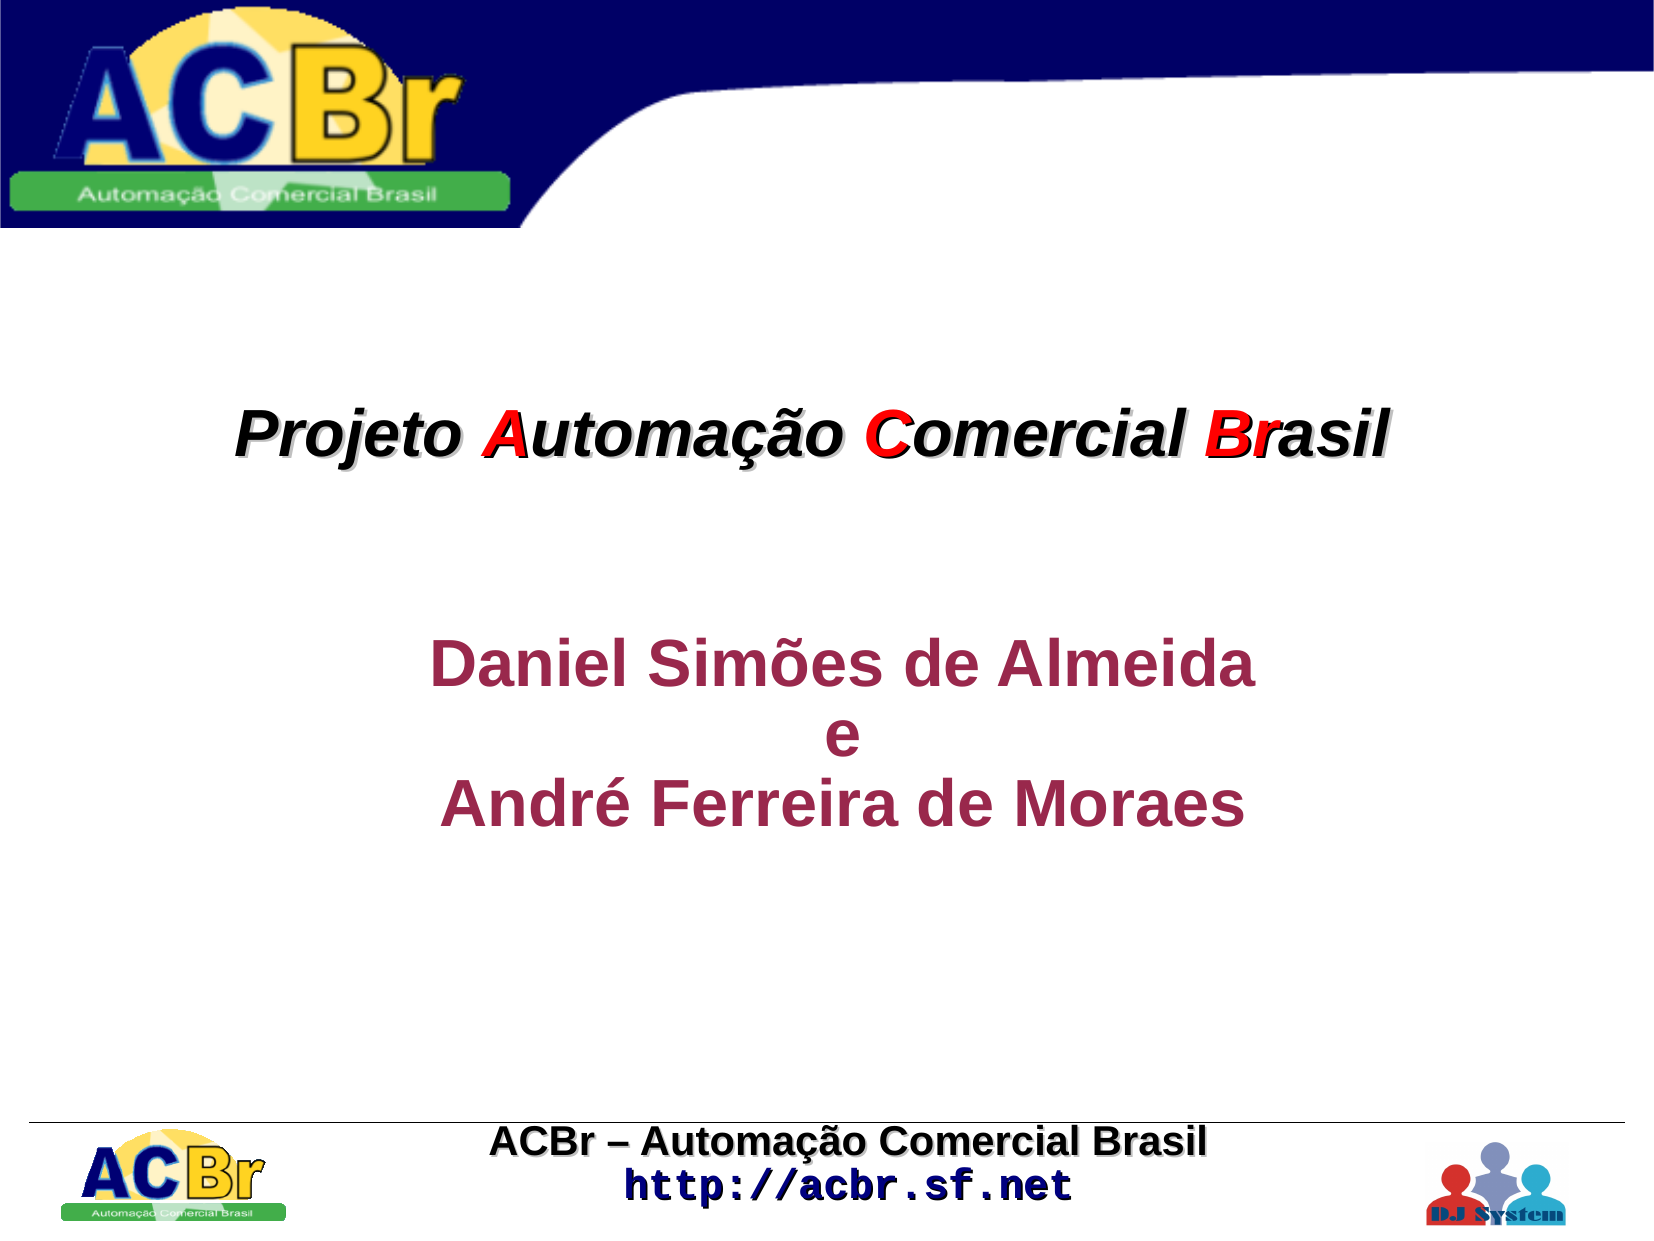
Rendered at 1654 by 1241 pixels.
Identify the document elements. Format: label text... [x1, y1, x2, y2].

picture [0, 0, 1654, 228]
text_box Projeto Automação Comercial Brasil [175, 400, 1449, 471]
picture [59, 1127, 287, 1224]
picture [1425, 1142, 1569, 1227]
text_box Daniel Simões de Almeida e André Ferreira de Moraes [394, 631, 1293, 840]
